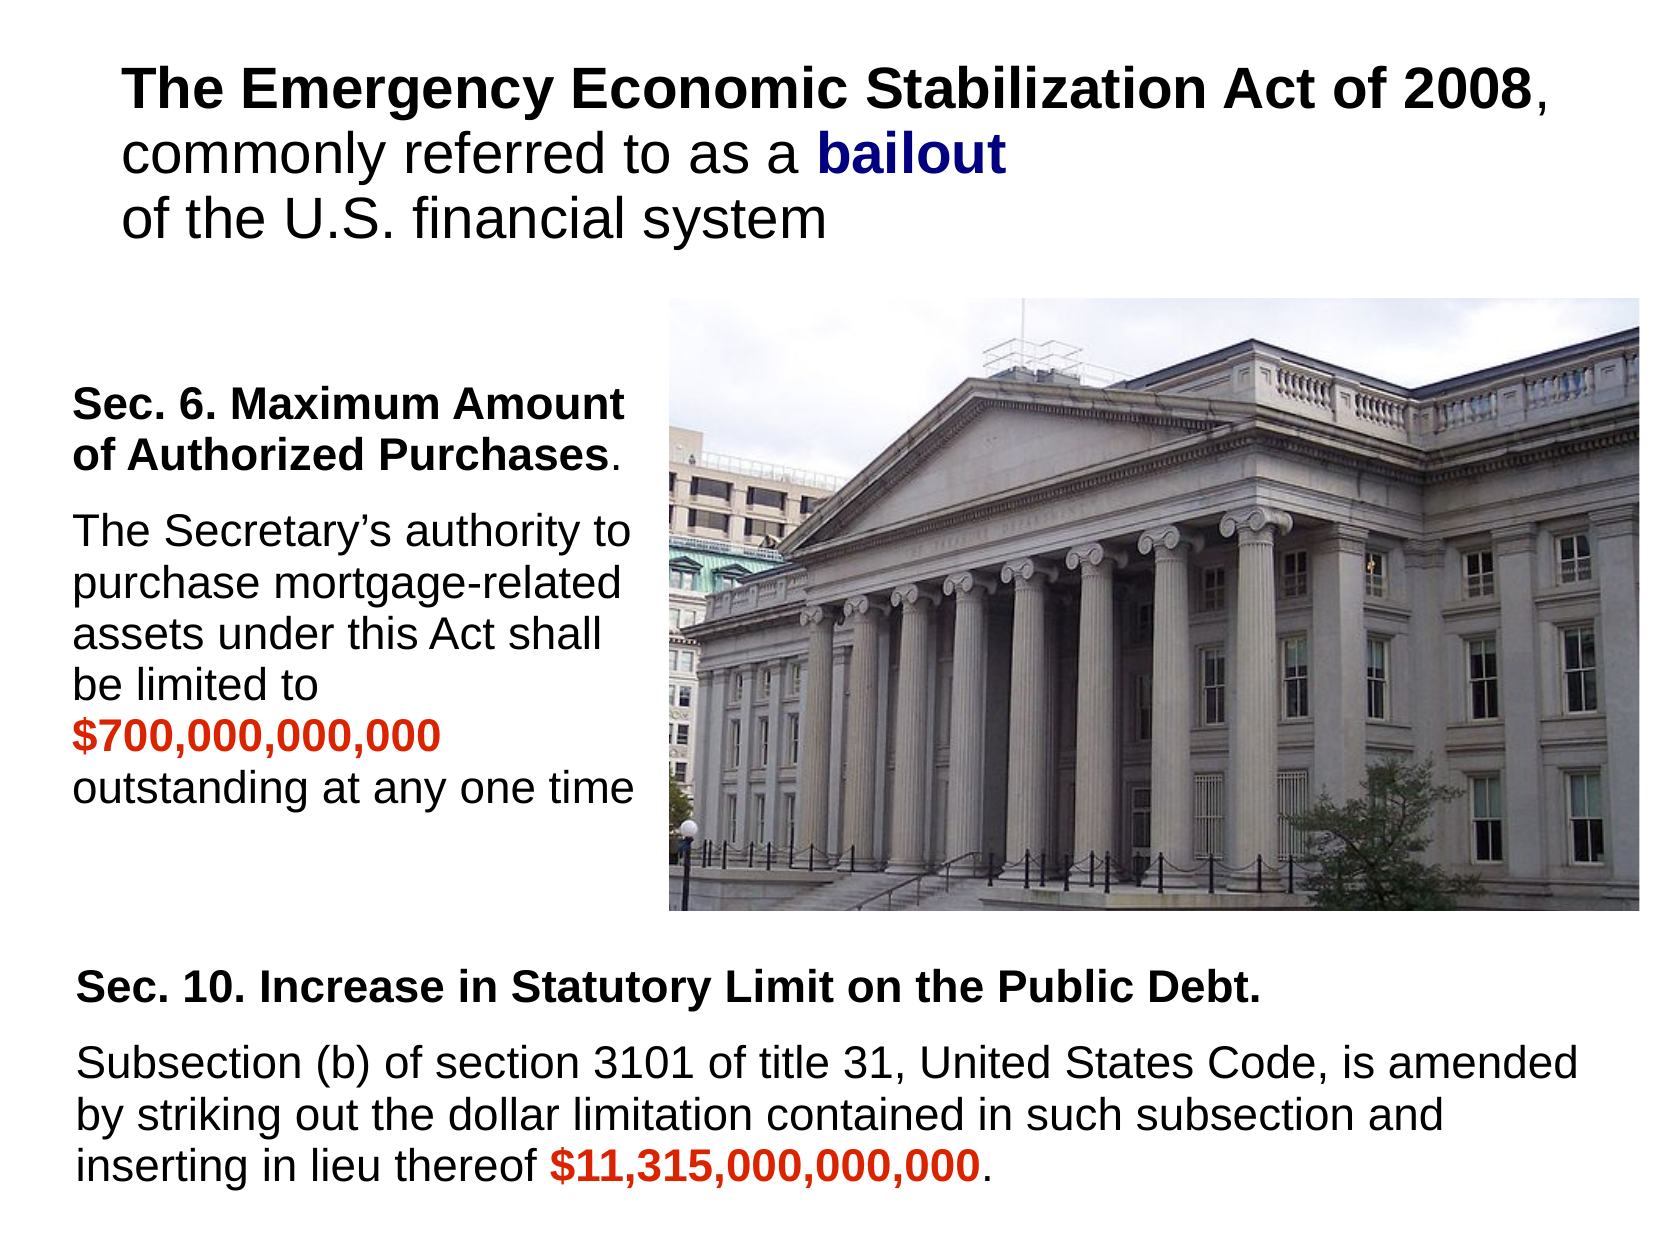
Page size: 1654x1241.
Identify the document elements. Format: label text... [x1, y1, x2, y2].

text_box Sec. 10. Increase in Statutory Limit on the Public Debt. Subsection (b) of section 3101 of title 31, United States Code, is amended by striking out the dollar limitation contained in such subsection and inserting in lieu thereof $11,315,000,000,000. [60, 953, 1607, 1216]
text_box Sec. 6. Maximum Amount of Authorized Purchases. The Secretary’s authority to purchase mortgage-related assets under this Act shall be limited to $700,000,000,000 outstanding at any one time [57, 370, 670, 849]
text_box The Emergency Economic Stabilization Act of 2008, commonly referred to as a bailout of the U.S. financial system [106, 48, 1583, 259]
picture [669, 298, 1640, 911]
